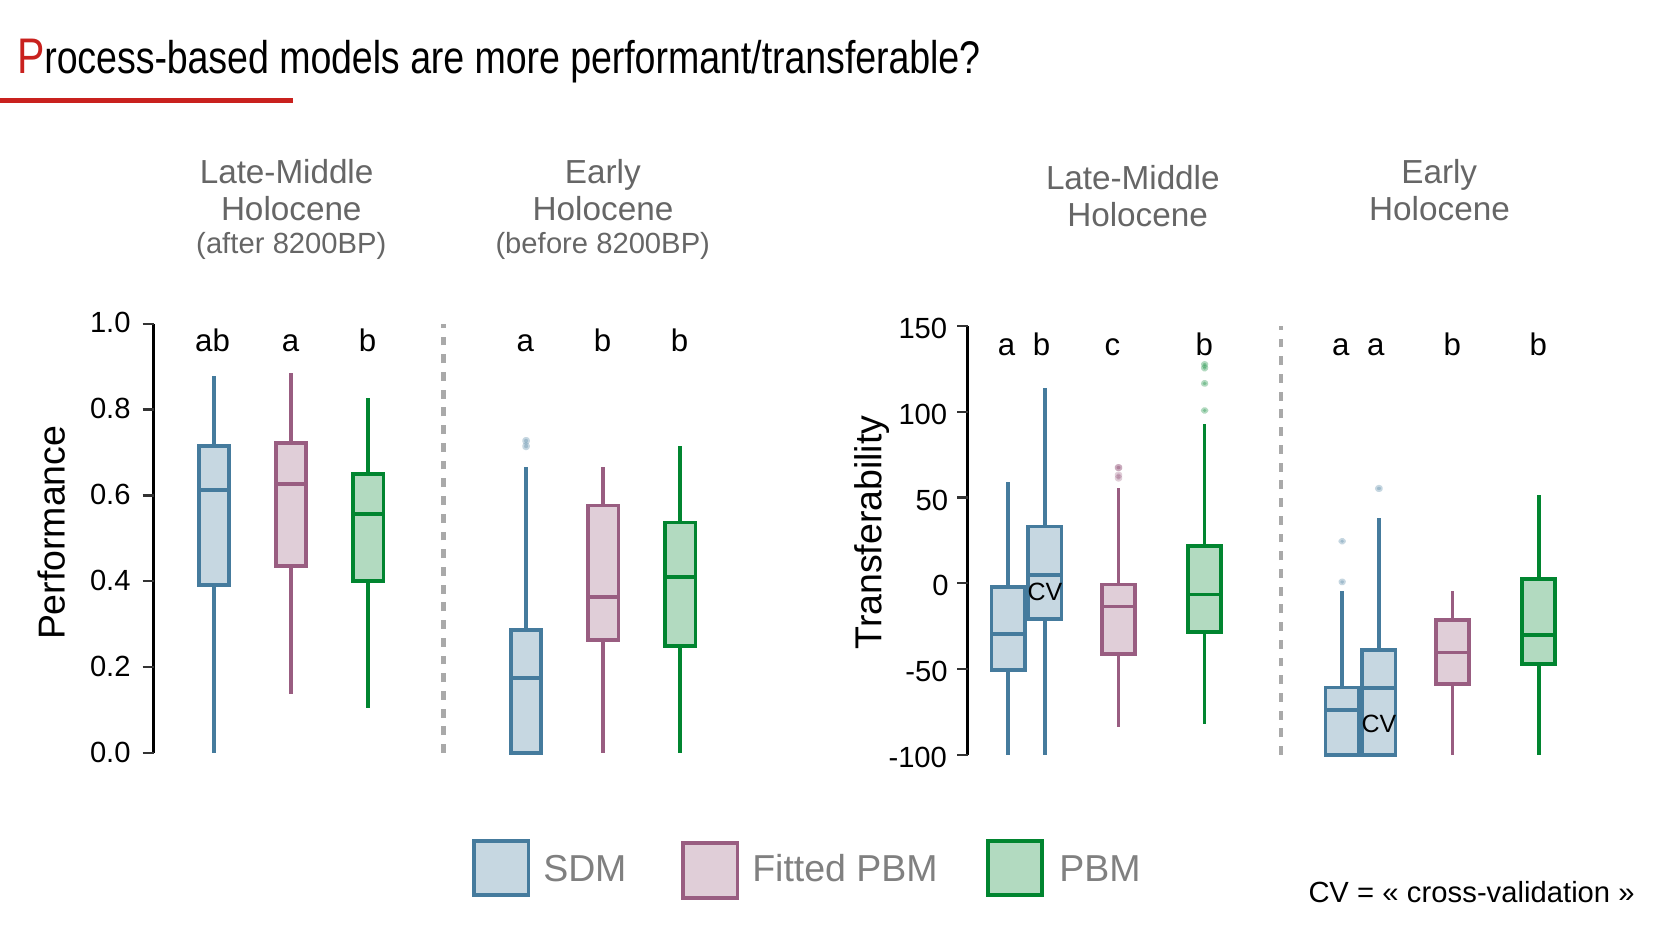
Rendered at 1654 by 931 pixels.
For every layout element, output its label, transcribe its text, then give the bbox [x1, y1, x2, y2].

text_box 0.6 [90, 478, 135, 514]
text_box 0.0 [90, 735, 135, 772]
text_box [1190, 548, 1219, 593]
text_box [1364, 652, 1394, 686]
text_box [667, 524, 694, 575]
text_box [201, 492, 227, 583]
text_box a b [997, 326, 1062, 362]
text_box 0 [932, 569, 963, 603]
text_box [355, 516, 382, 579]
text_box Process-based models are more performant/transferable? [2, 0, 1652, 121]
text_box 0.2 [90, 649, 135, 686]
text_box Early Holocene [1369, 153, 1517, 228]
text_box CV [1361, 710, 1397, 739]
text_box [667, 579, 694, 644]
text_box [278, 445, 304, 482]
text_box b [593, 323, 628, 361]
text_box [1364, 739, 1394, 753]
text_box [278, 486, 304, 564]
text_box 100 [898, 397, 950, 431]
text_box [685, 845, 736, 896]
text_box a a [1332, 326, 1417, 362]
text_box 150 [898, 311, 950, 345]
text_box [513, 680, 539, 751]
text_box [590, 507, 617, 595]
text_box -50 [905, 655, 950, 688]
text_box Performance [30, 425, 73, 641]
text_box b [1443, 326, 1476, 362]
text_box [476, 843, 527, 893]
text_box -100 [888, 741, 950, 774]
text_box [201, 448, 227, 488]
text_box [1104, 586, 1133, 605]
text_box Late-Middle Holocene [1046, 159, 1230, 234]
text_box [1438, 654, 1467, 682]
text_box Transferability [847, 414, 890, 650]
text_box 0.4 [90, 564, 135, 600]
text_box a [516, 323, 551, 361]
text_box 50 [915, 483, 950, 517]
text_box c [1104, 326, 1137, 362]
text_box Early Holocene (before 8200BP) [495, 153, 711, 261]
text_box [1364, 690, 1394, 710]
text_box [1190, 596, 1219, 630]
text_box [1104, 608, 1133, 652]
text_box PBM [1044, 814, 1177, 923]
text_box b [1195, 326, 1228, 362]
text_box [513, 632, 539, 676]
text_box b [358, 323, 393, 361]
text_box a [281, 323, 316, 361]
text_box 0.8 [90, 392, 135, 428]
text_box [590, 599, 617, 638]
text_box SDM [528, 814, 661, 923]
text_box Fitted PBM [737, 815, 974, 923]
text_box [355, 476, 382, 512]
text_box [1438, 622, 1467, 651]
text_box CV [1027, 578, 1063, 607]
text_box [1524, 581, 1553, 633]
text_box ab [195, 323, 233, 361]
text_box [1030, 528, 1060, 573]
text_box [1327, 689, 1357, 708]
text_box [1030, 607, 1060, 617]
text_box 1.0 [90, 306, 135, 343]
text_box CV = « cross-validation » [1308, 875, 1635, 909]
text_box [1327, 712, 1357, 753]
text_box [990, 843, 1040, 893]
text_box b [1529, 326, 1562, 362]
text_box b [670, 323, 705, 361]
text_box [993, 636, 1023, 668]
text_box [1524, 637, 1553, 662]
text_box Late-Middle Holocene (after 8200BP) [196, 153, 387, 261]
text_box [993, 589, 1023, 632]
